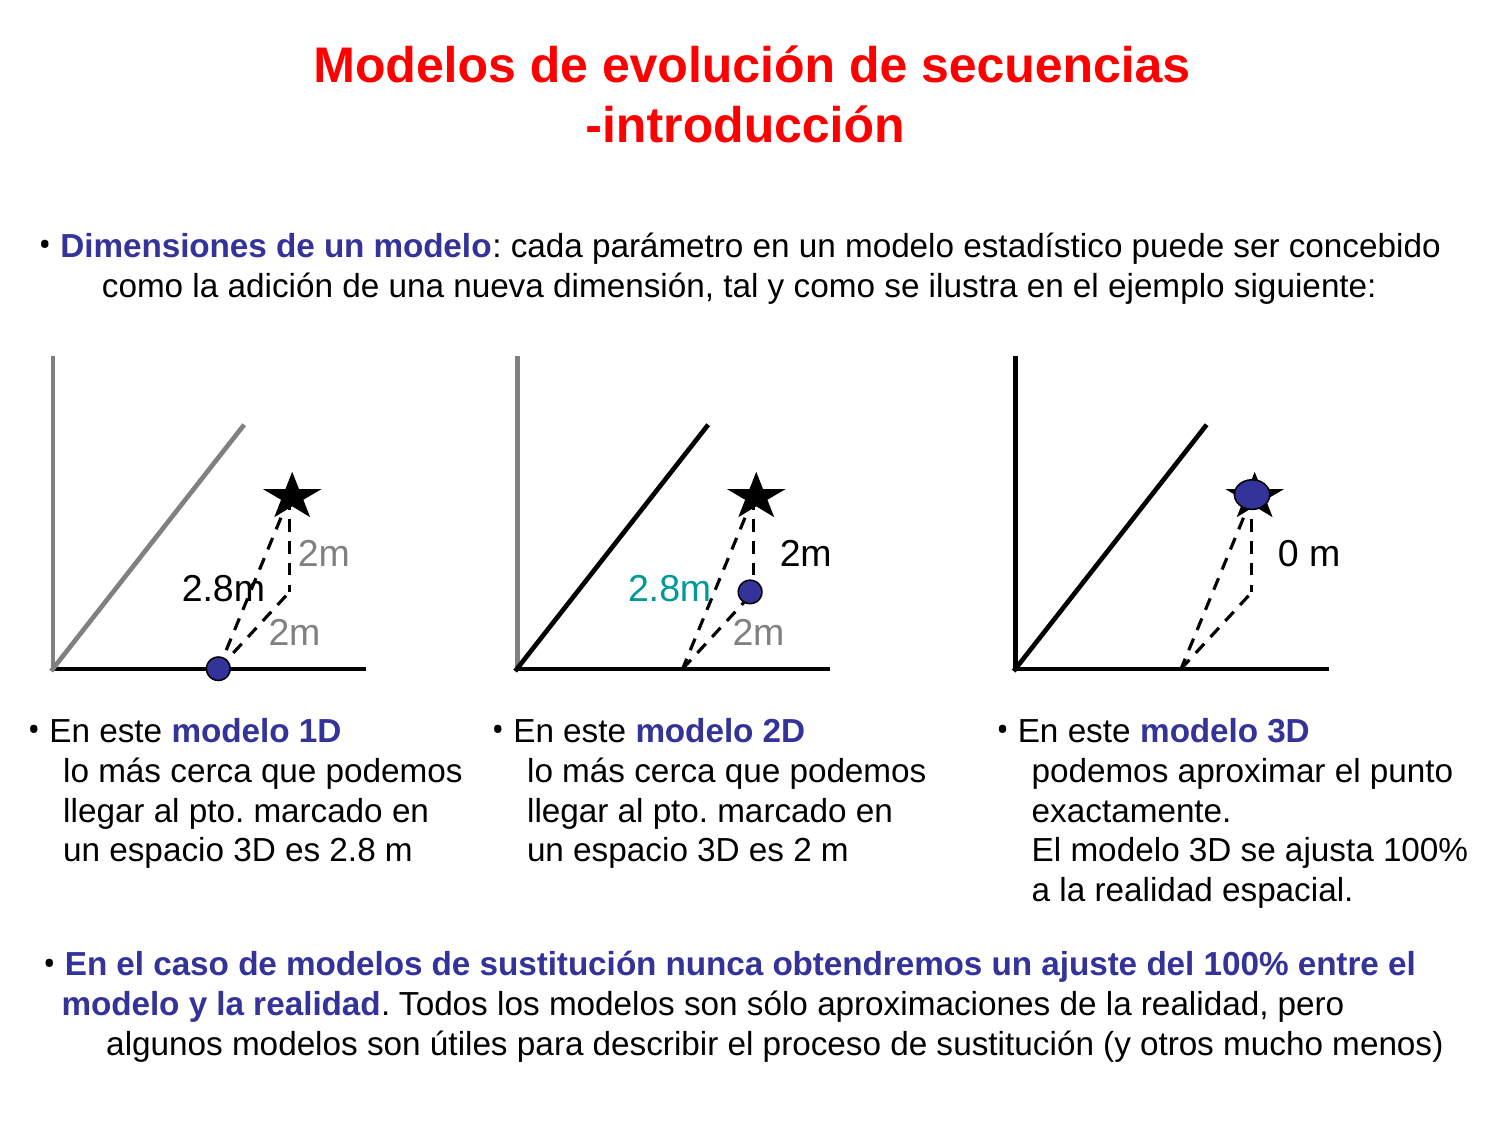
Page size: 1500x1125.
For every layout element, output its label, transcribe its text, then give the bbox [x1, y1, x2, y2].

text_box 2.8m [613, 556, 727, 618]
text_box [206, 656, 231, 681]
text_box 2m [729, 521, 847, 582]
text_box En este modelo 3D podemos aproximar el punto exactamente. El modelo 3D se ajusta 100% a la realidad espacial. [981, 701, 1484, 917]
text_box [1228, 473, 1282, 516]
text_box En el caso de modelos de sustitución nunca obtendremos un ajuste del 100% entre el modelo y la realidad. Todos los modelos son sólo aproximaciones de la realidad, pero algunos modelos son útiles para describir el proceso de sustitución (y otros mucho menos) [28, 934, 1461, 1070]
text_box 2m [283, 521, 365, 582]
text_box 0 m [1227, 521, 1356, 582]
text_box [729, 473, 783, 516]
text_box En este modelo 1D lo más cerca que podemos llegar al pto. marcado en un espacio 3D es 2.8 m [12, 701, 476, 877]
text_box Dimensiones de un modelo: cada parámetro en un modelo estadístico puede ser concebido como la adición de una nueva dimensión, tal y como se ilustra en el ejemplo siguiente: [23, 216, 1457, 312]
text_box 2m [717, 599, 800, 661]
text_box 2.8m [131, 556, 281, 618]
text_box [265, 473, 319, 516]
text_box En este modelo 2D lo más cerca que podemos llegar al pto. marcado en un espacio 3D es 2 m [476, 701, 942, 877]
text_box Modelos de evolución de secuencias -introducción [298, 24, 1206, 161]
text_box 2m [253, 599, 336, 661]
text_box [738, 580, 762, 604]
